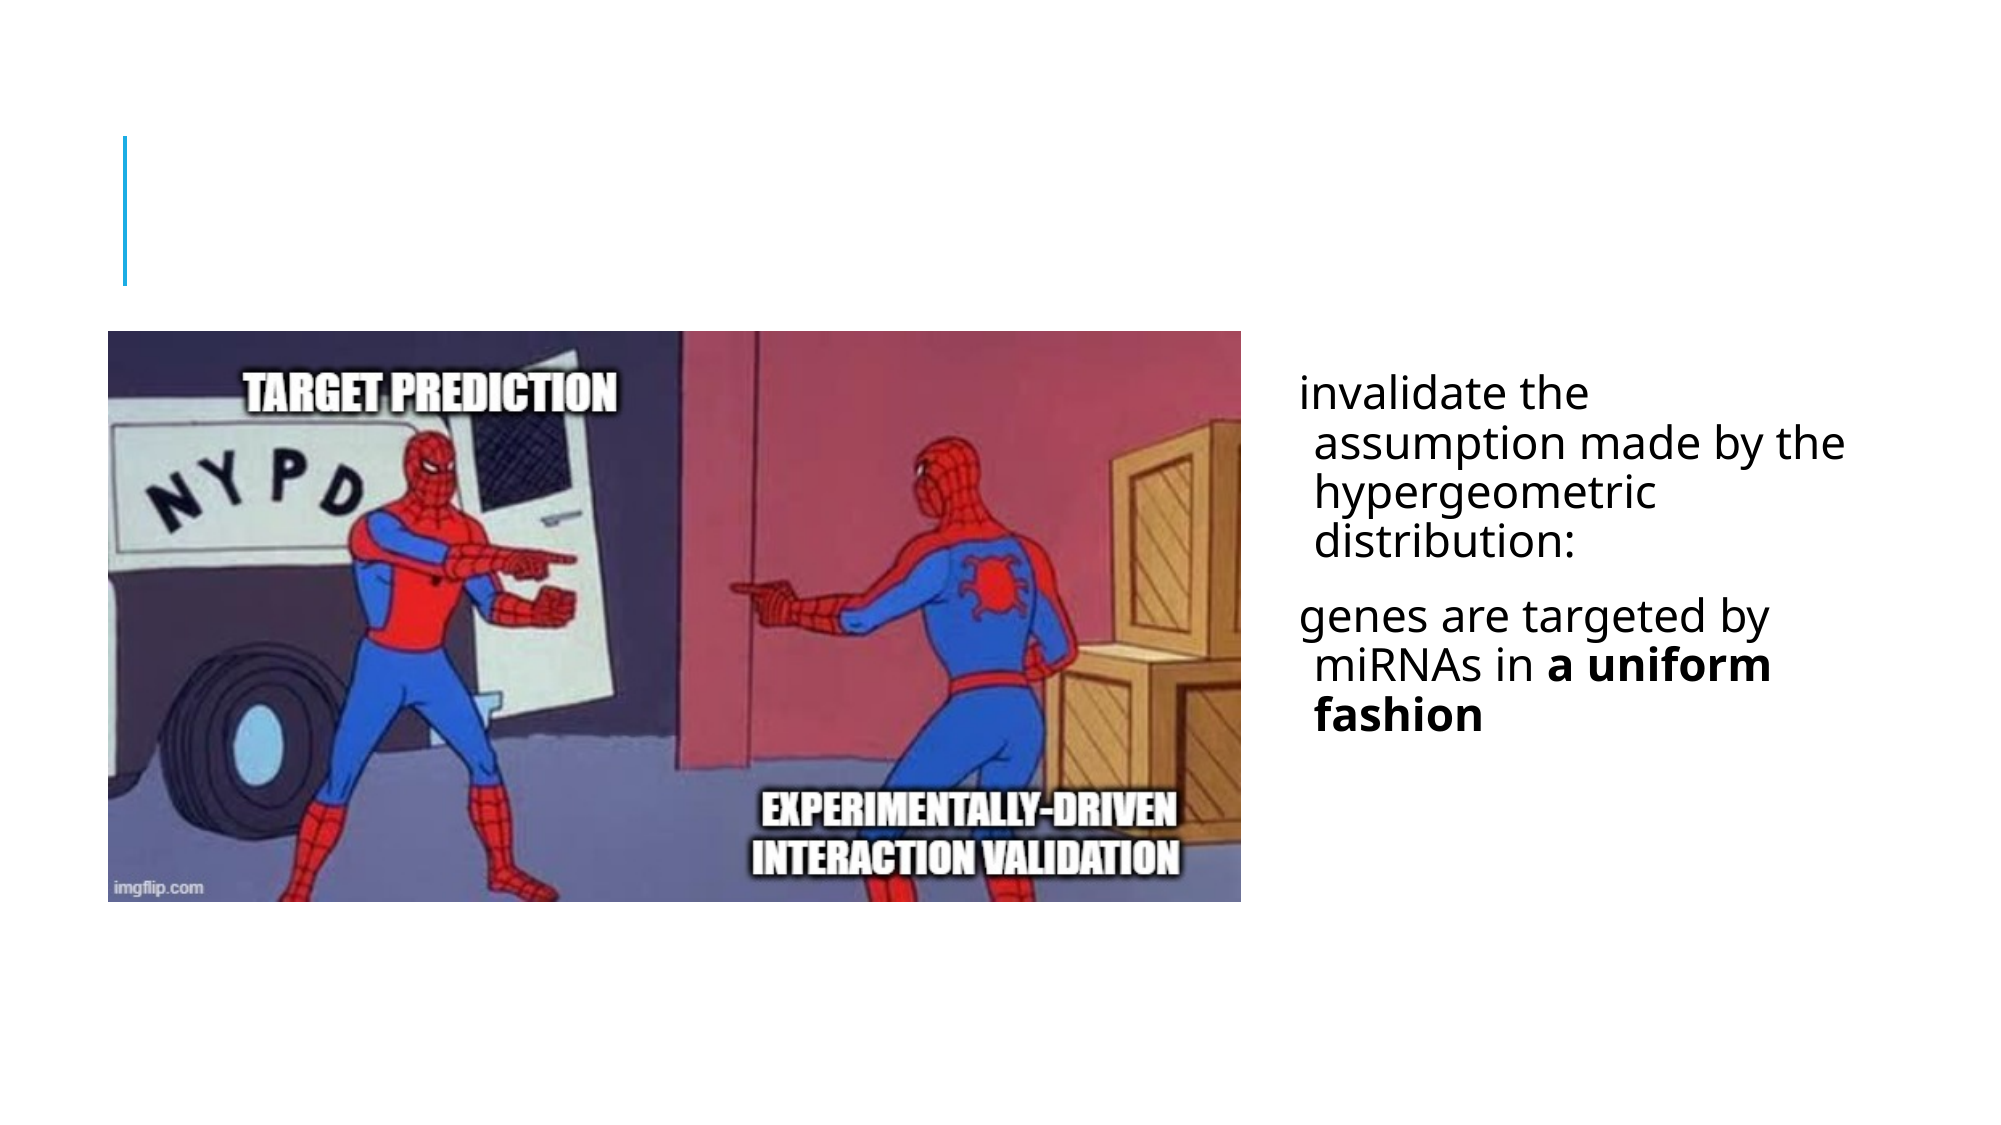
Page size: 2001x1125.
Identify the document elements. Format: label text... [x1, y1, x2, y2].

picture [108, 331, 1241, 902]
list invalidate the assumption made by the hypergeometric distribution: genes are targeted by miRNAs in a uniform fashion [1276, 76, 1861, 1036]
